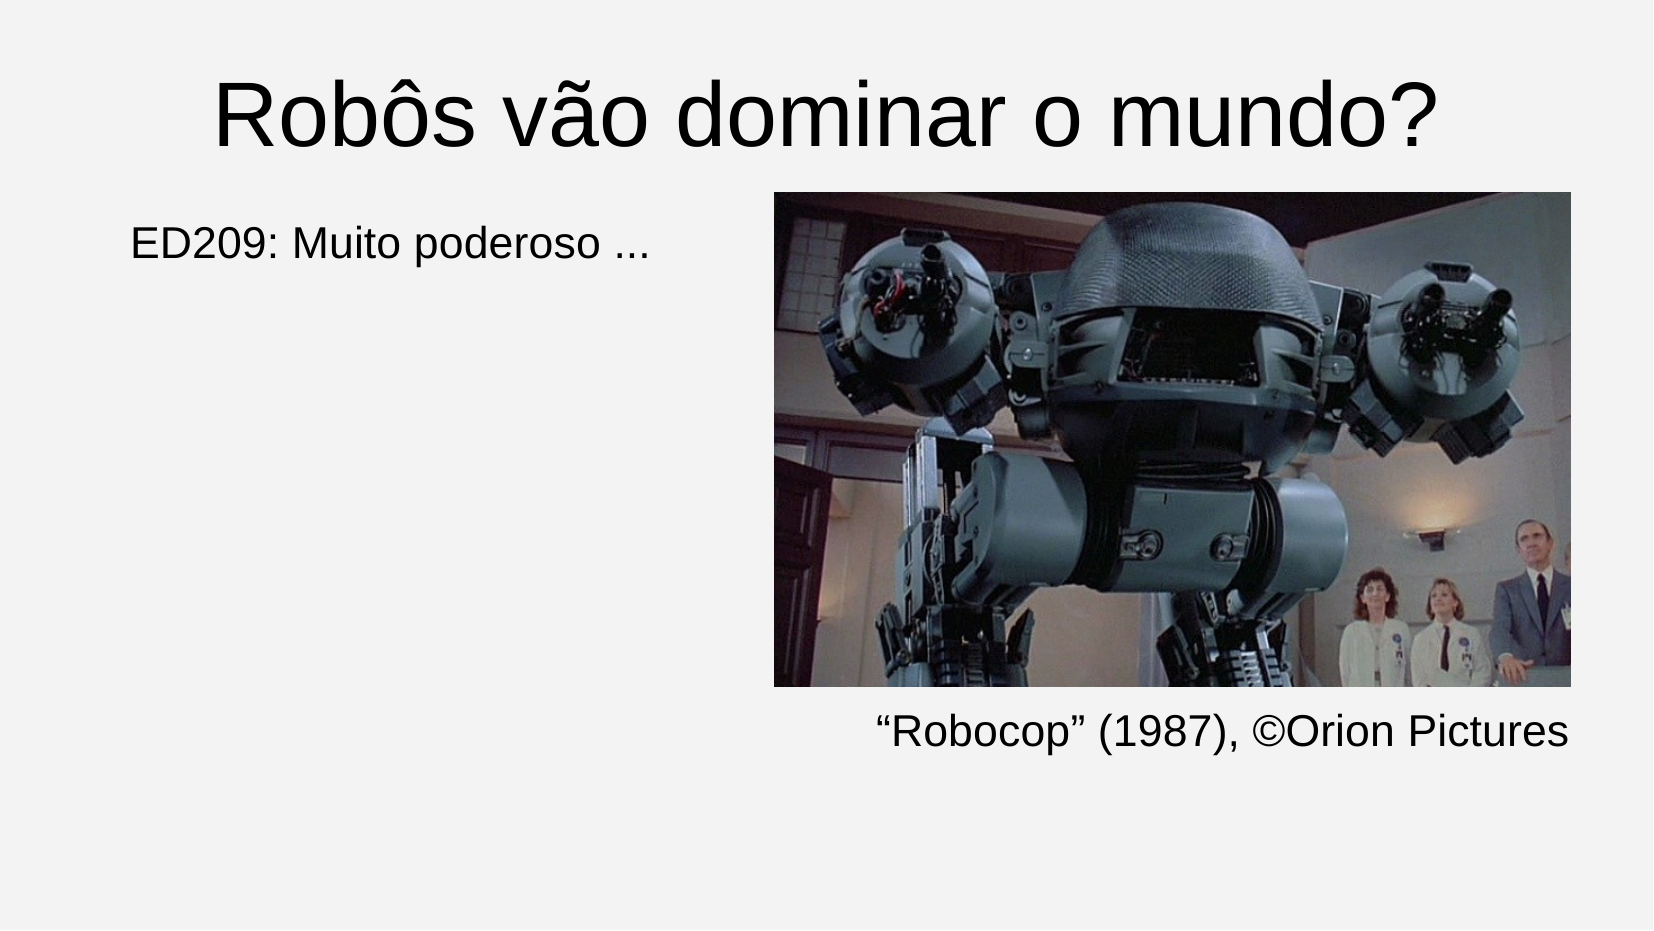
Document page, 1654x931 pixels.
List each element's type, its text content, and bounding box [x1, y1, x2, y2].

list ED209: Muito poderoso ... “Robocop” (1987), ©Orion Pictures [82, 217, 1571, 758]
picture [774, 192, 1571, 687]
title Robôs vão dominar o mundo? [82, 37, 1571, 193]
